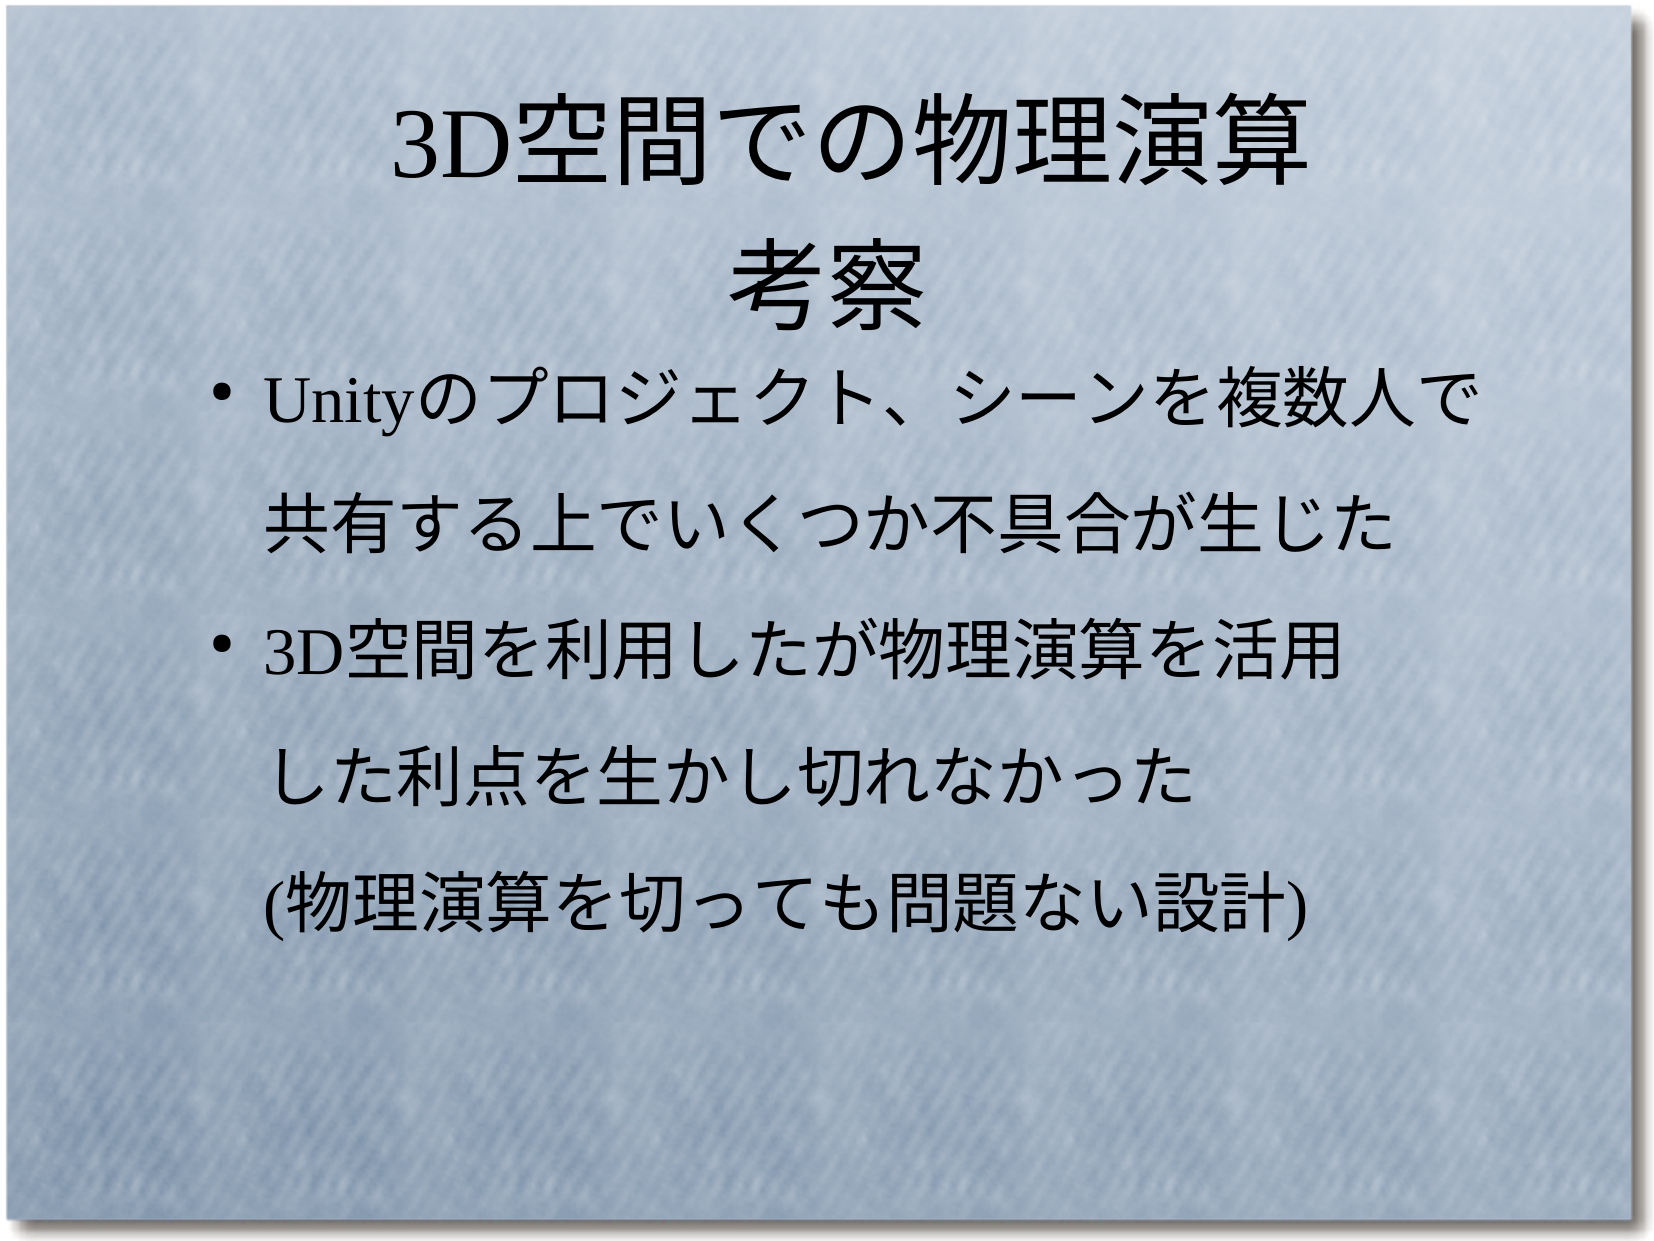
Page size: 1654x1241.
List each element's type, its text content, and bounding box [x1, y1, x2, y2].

title 3D空間での物理演算 考察 [121, 97, 1534, 316]
picture [0, 0, 1654, 1241]
list Unityのプロジェクト、シーンを複数人で 共有する上でいくつか不具合が生じた 3D空間を利用したが物理演算を活用 した利点を生かし切れなかった (物理演算を切っても問題ない設計) [121, 344, 1534, 1065]
